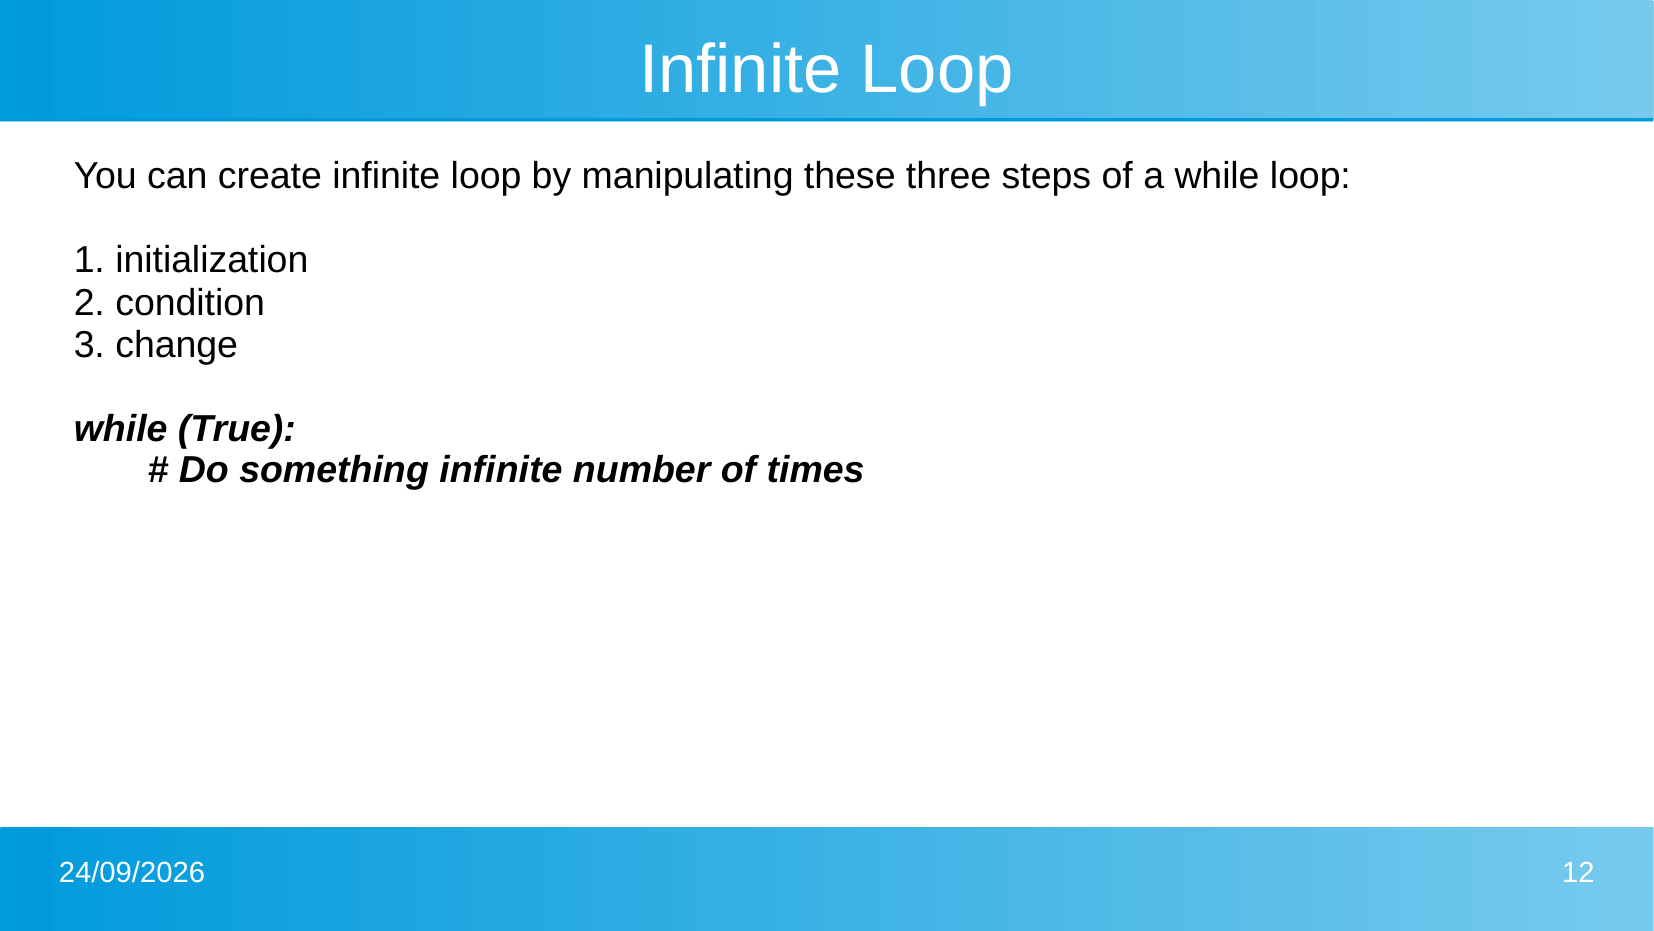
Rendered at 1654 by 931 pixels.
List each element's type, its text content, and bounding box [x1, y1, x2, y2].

title Infinite Loop [59, 29, 1595, 108]
text_box You can create infinite loop by manipulating these three steps of a while loop: 1. initialization 2. condition 3. change while (True): # Do something infinite number of times [59, 147, 1536, 541]
